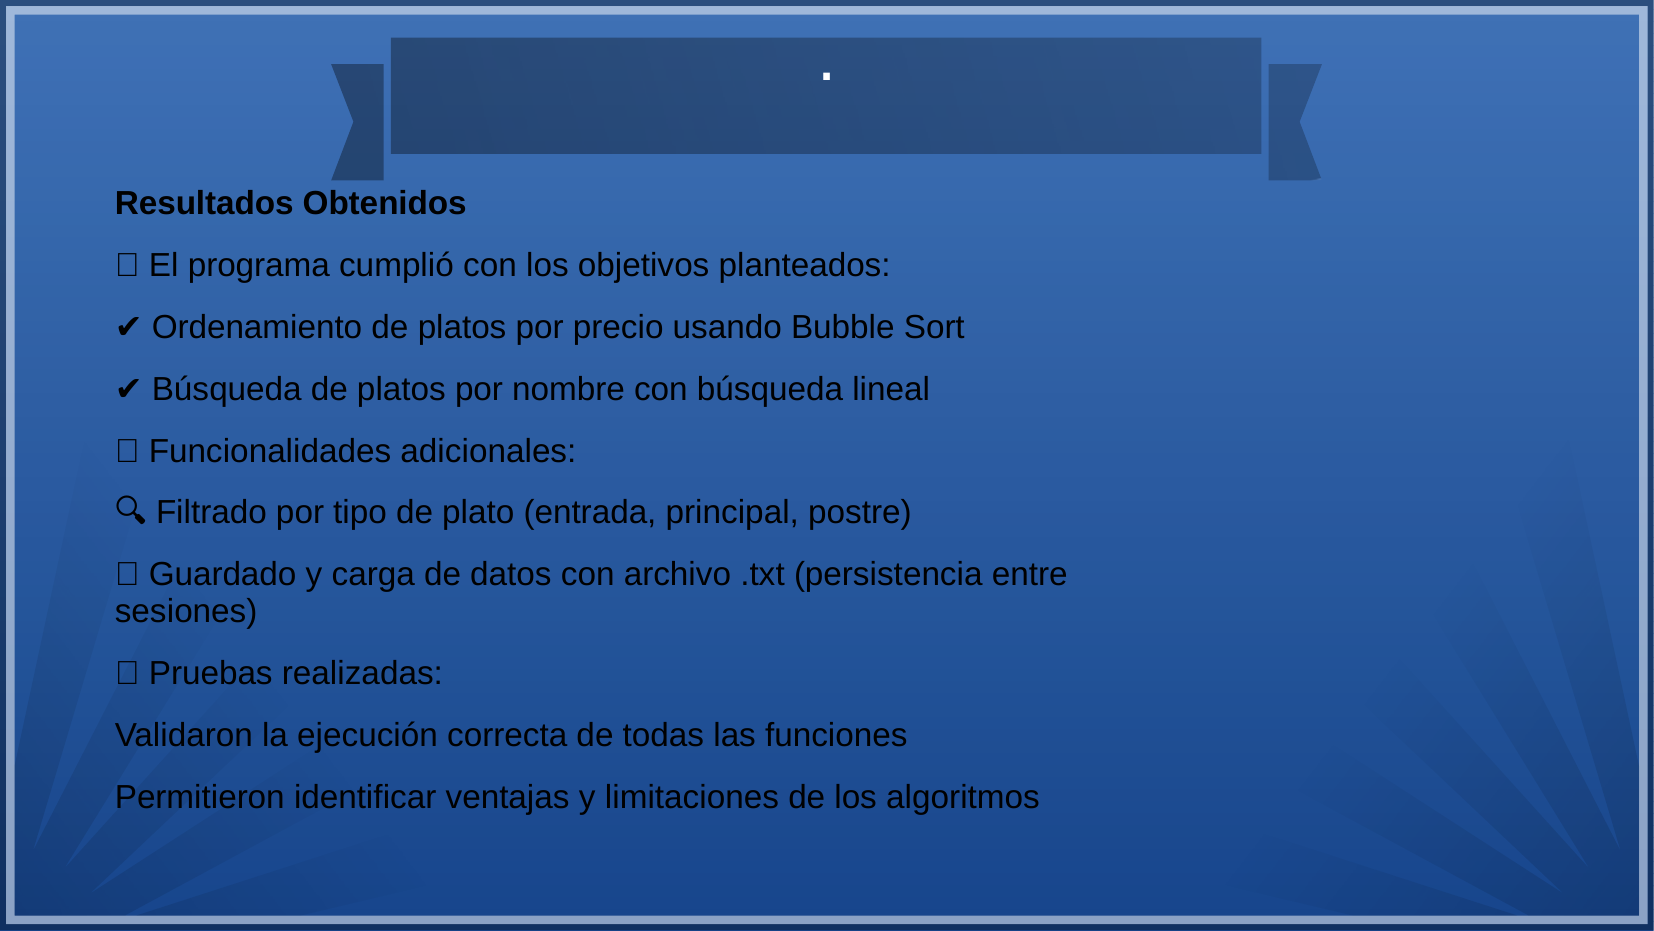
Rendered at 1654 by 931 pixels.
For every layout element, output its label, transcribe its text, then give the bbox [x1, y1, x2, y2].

title . [389, 17, 1264, 172]
text_box Resultados Obtenidos 🔹 El programa cumplió con los objetivos planteados: ✔️ Ordenamiento de platos por precio usando Bubble Sort ✔️ Búsqueda de platos por nombre con búsqueda lineal 🔹 Funcionalidades adicionales: 🔍 Filtrado por tipo de plato (entrada, principal, postre) 💾 Guardado y carga de datos con archivo .txt (persistencia entre sesiones) 🔹 Pruebas realizadas: Validaron la ejecución correcta de todas las funciones Permitieron identificar ventajas y limitaciones de los algoritmos [100, 177, 1123, 871]
